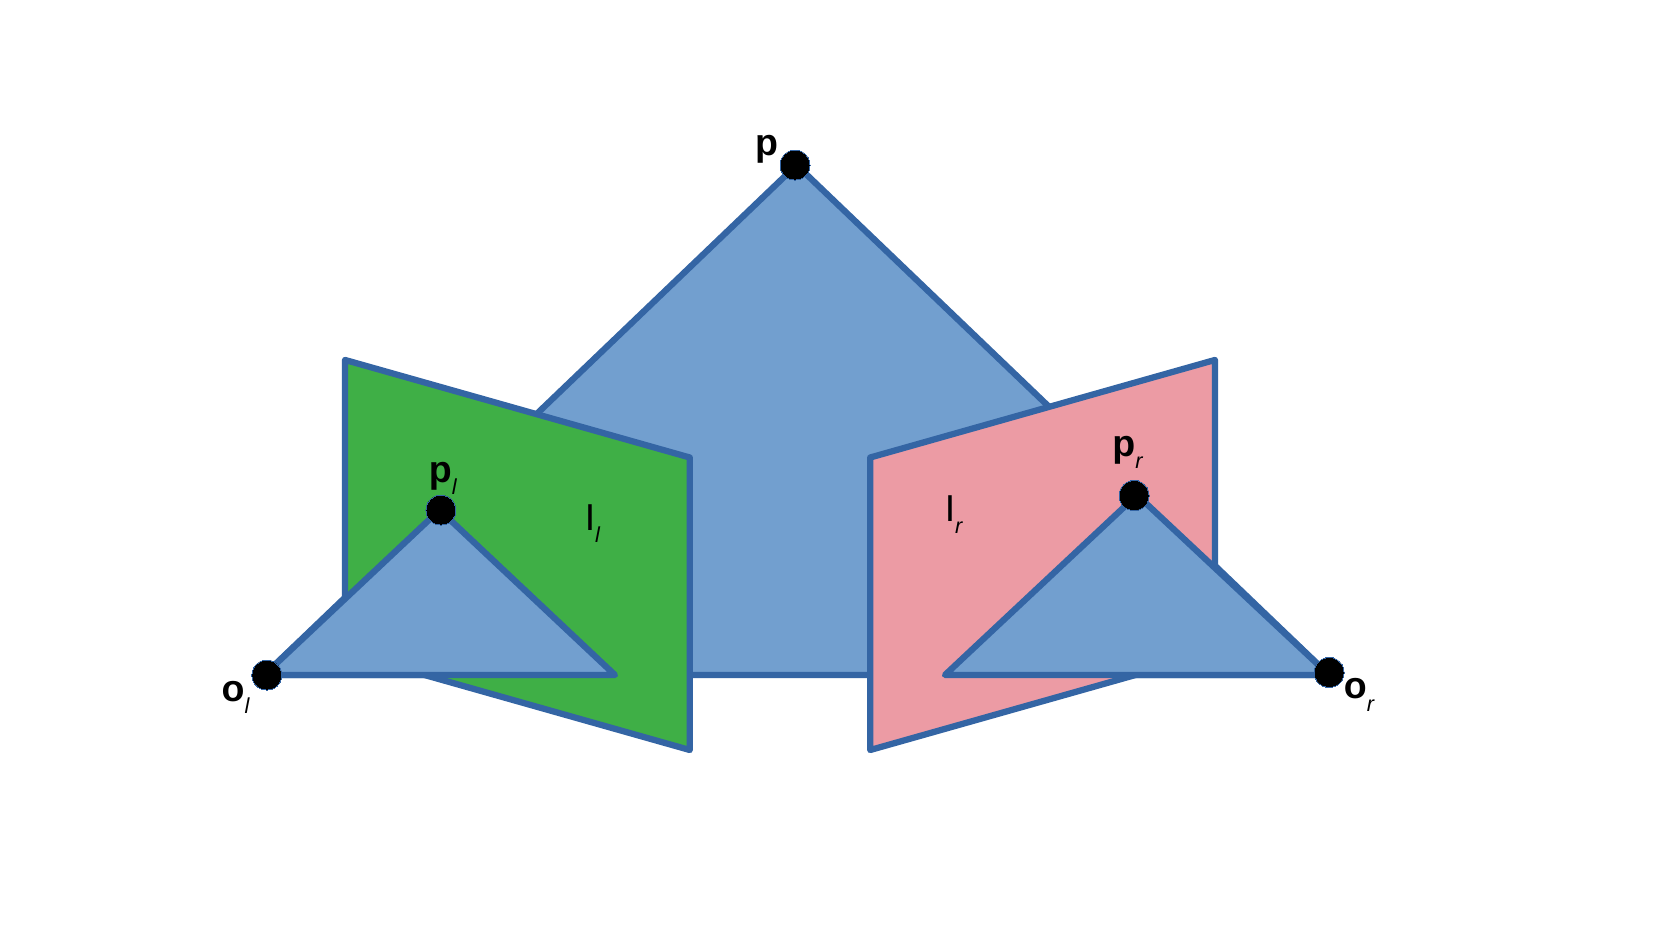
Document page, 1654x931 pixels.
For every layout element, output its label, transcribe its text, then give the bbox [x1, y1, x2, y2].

text_box ol [206, 660, 282, 726]
text_box Ir [930, 480, 1006, 546]
text_box pl [414, 440, 490, 507]
text_box or [1329, 657, 1405, 724]
text_box pr [1097, 414, 1173, 481]
text_box Il [570, 489, 646, 556]
text_box [251, 150, 1345, 751]
text_box p [740, 114, 801, 171]
